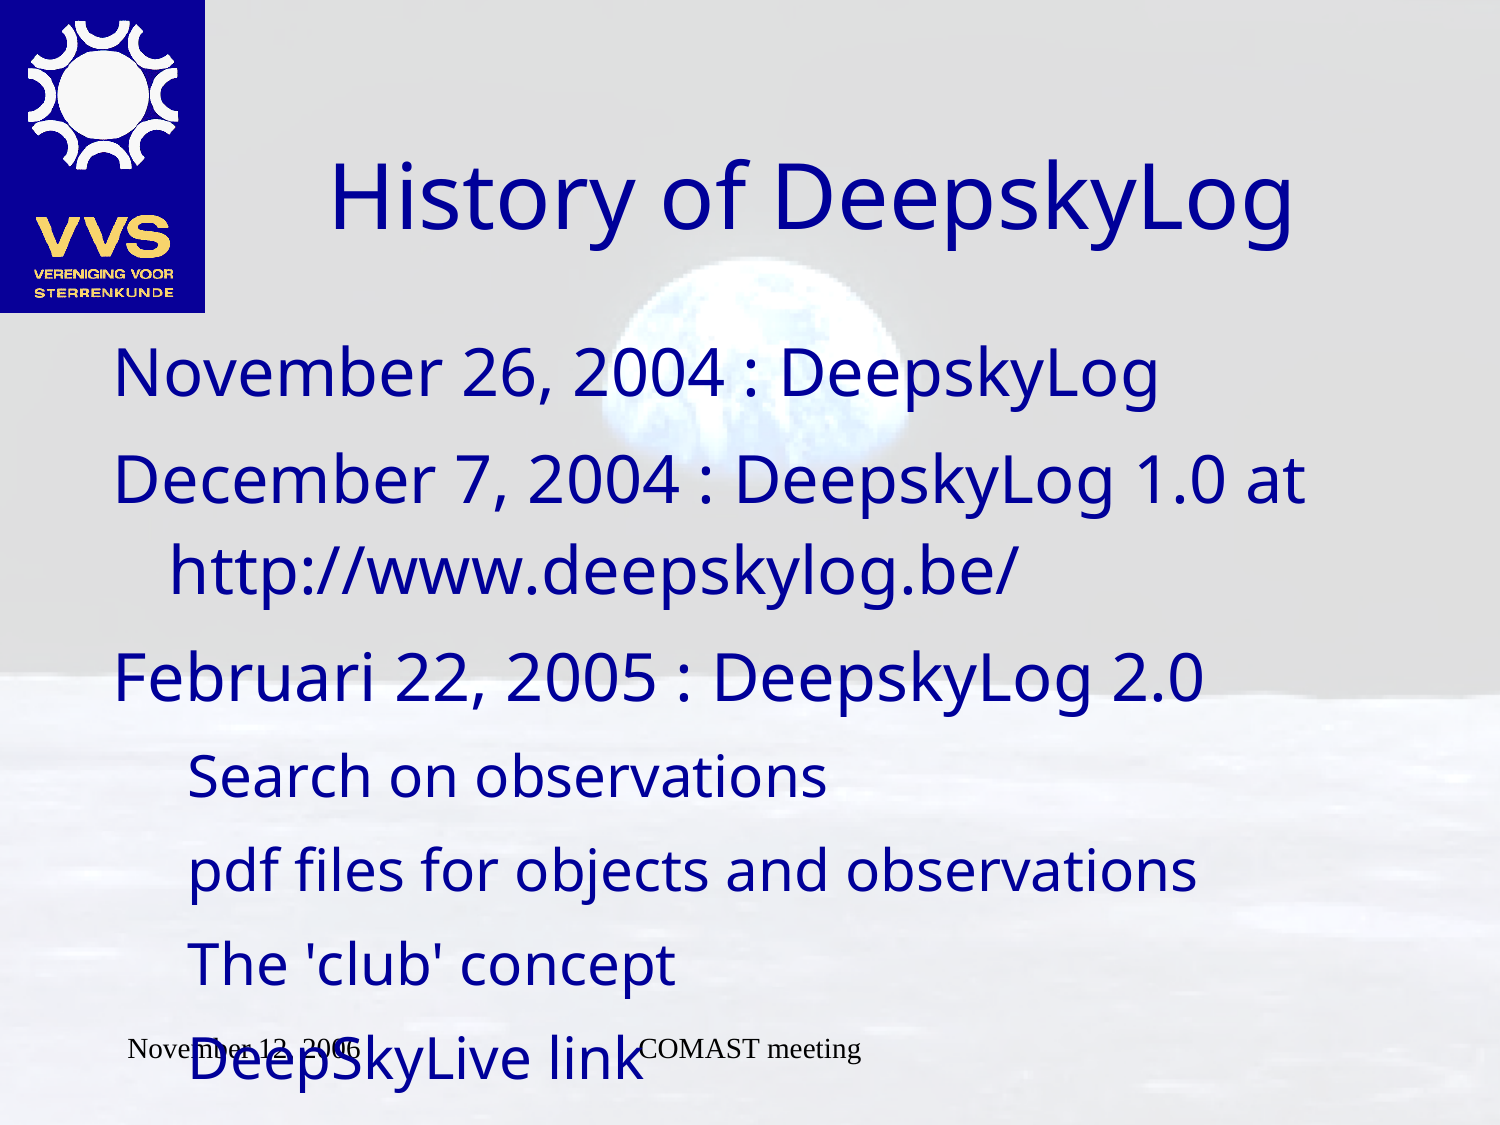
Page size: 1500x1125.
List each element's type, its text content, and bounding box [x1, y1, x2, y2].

list November 26, 2004 : DeepskyLog December 7, 2004 : DeepskyLog 1.0 at http://www.deepskylog.be/ Februari 22, 2005 : DeepskyLog 2.0 Search on observations pdf files for objects and observations The 'club' concept DeepSkyLive link [112, 324, 1388, 1020]
title History of DeepskyLog [237, 76, 1388, 312]
picture [0, 0, 205, 313]
